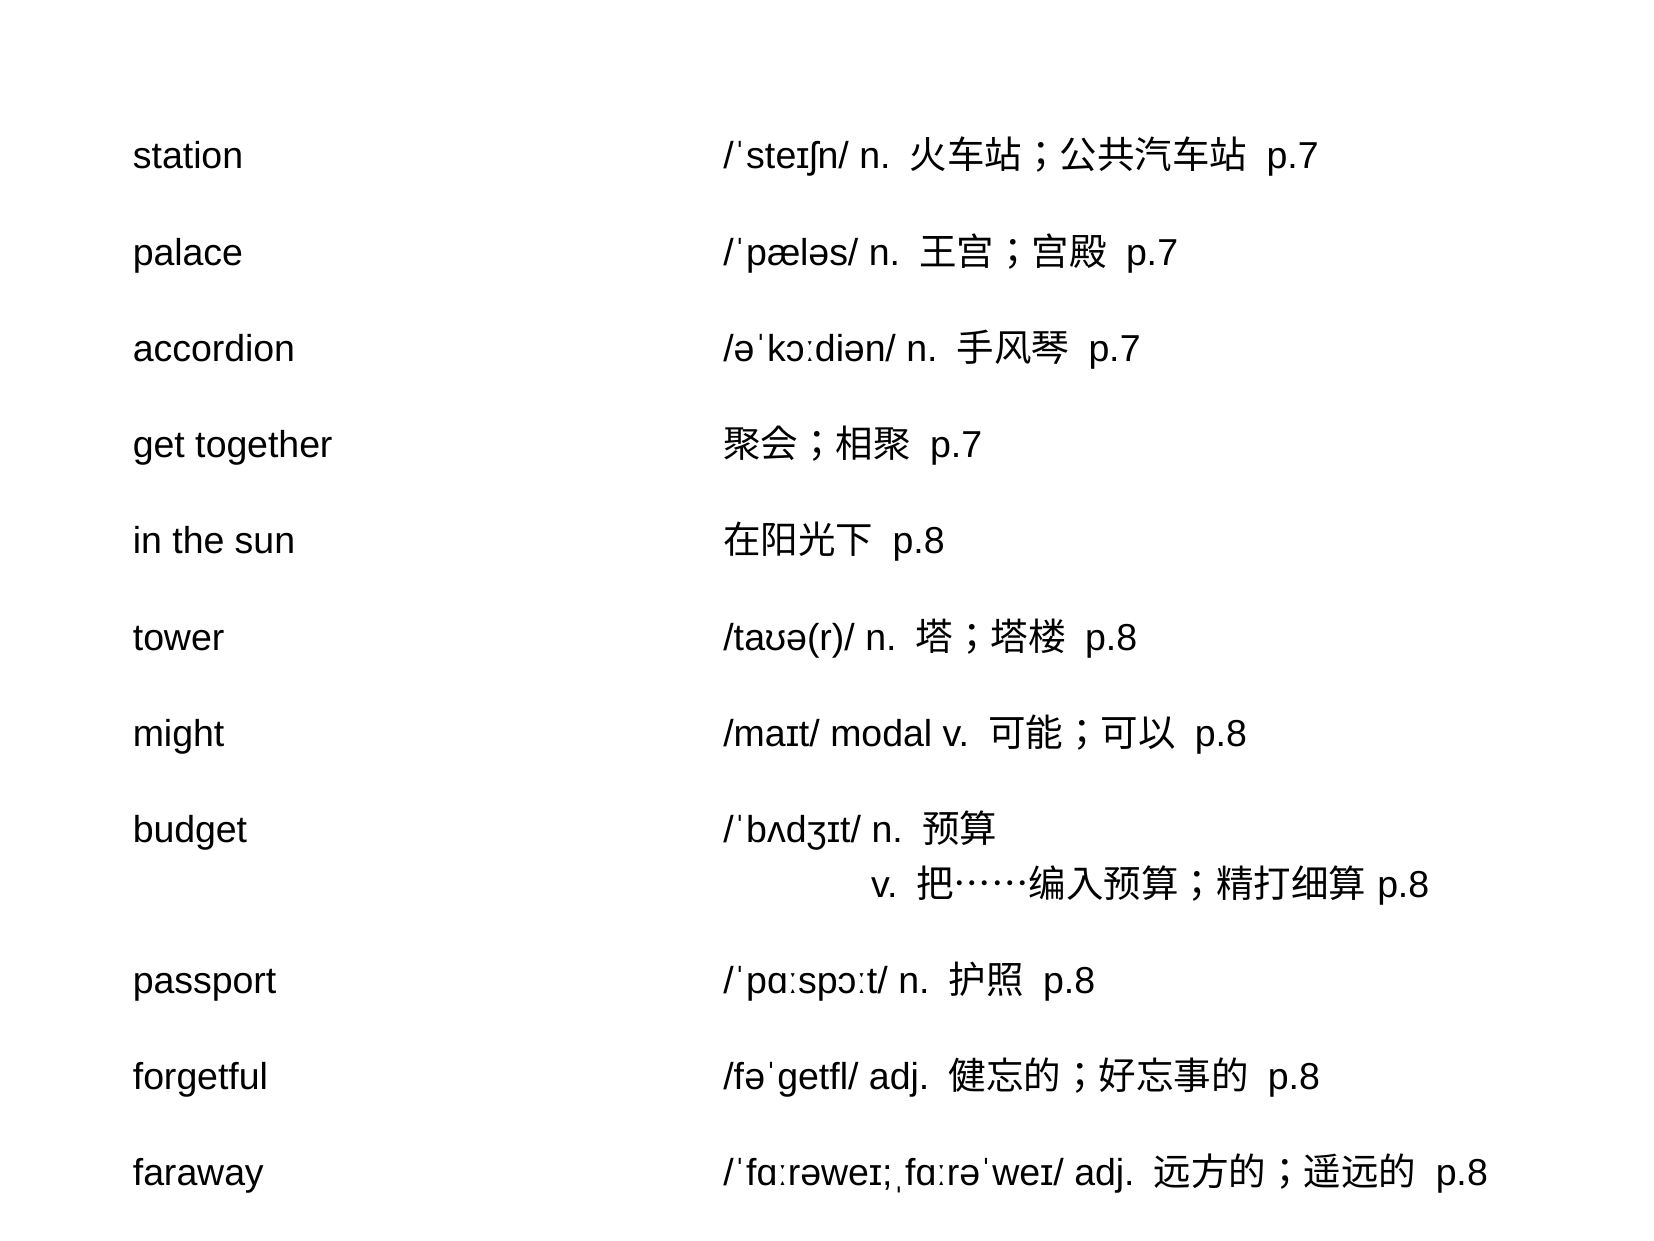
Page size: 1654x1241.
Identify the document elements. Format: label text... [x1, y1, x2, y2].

text_box station /ˈsteɪʃn/ n. 火车站；公共汽车站 p.7 palace /ˈpæləs/ n. 王宫；宫殿 p.7 accordion /əˈkɔːdiən/ n. 手风琴 p.7 get together 聚会；相聚 p.7 in the sun 在阳光下 p.8 tower /taʊə(r)/ n. 塔；塔楼 p.8 might /maɪt/ modal v. 可能；可以 p.8 budget /ˈbʌdʒɪt/ n. 预算 v. 把……编入预算；精打细算p.8 passport /ˈpɑːspɔːt/ n. 护照 p.8 forgetful /fəˈgetfl/ adj. 健忘的；好忘事的 p.8 faraway /ˈfɑːrəweɪ;ˌfɑːrəˈweɪ/ adj. 远方的；遥远的 p.8 regular /ˈreɡjələ(r)/ adj. 平常的；有规律的 p.8 [118, 118, 1565, 1227]
